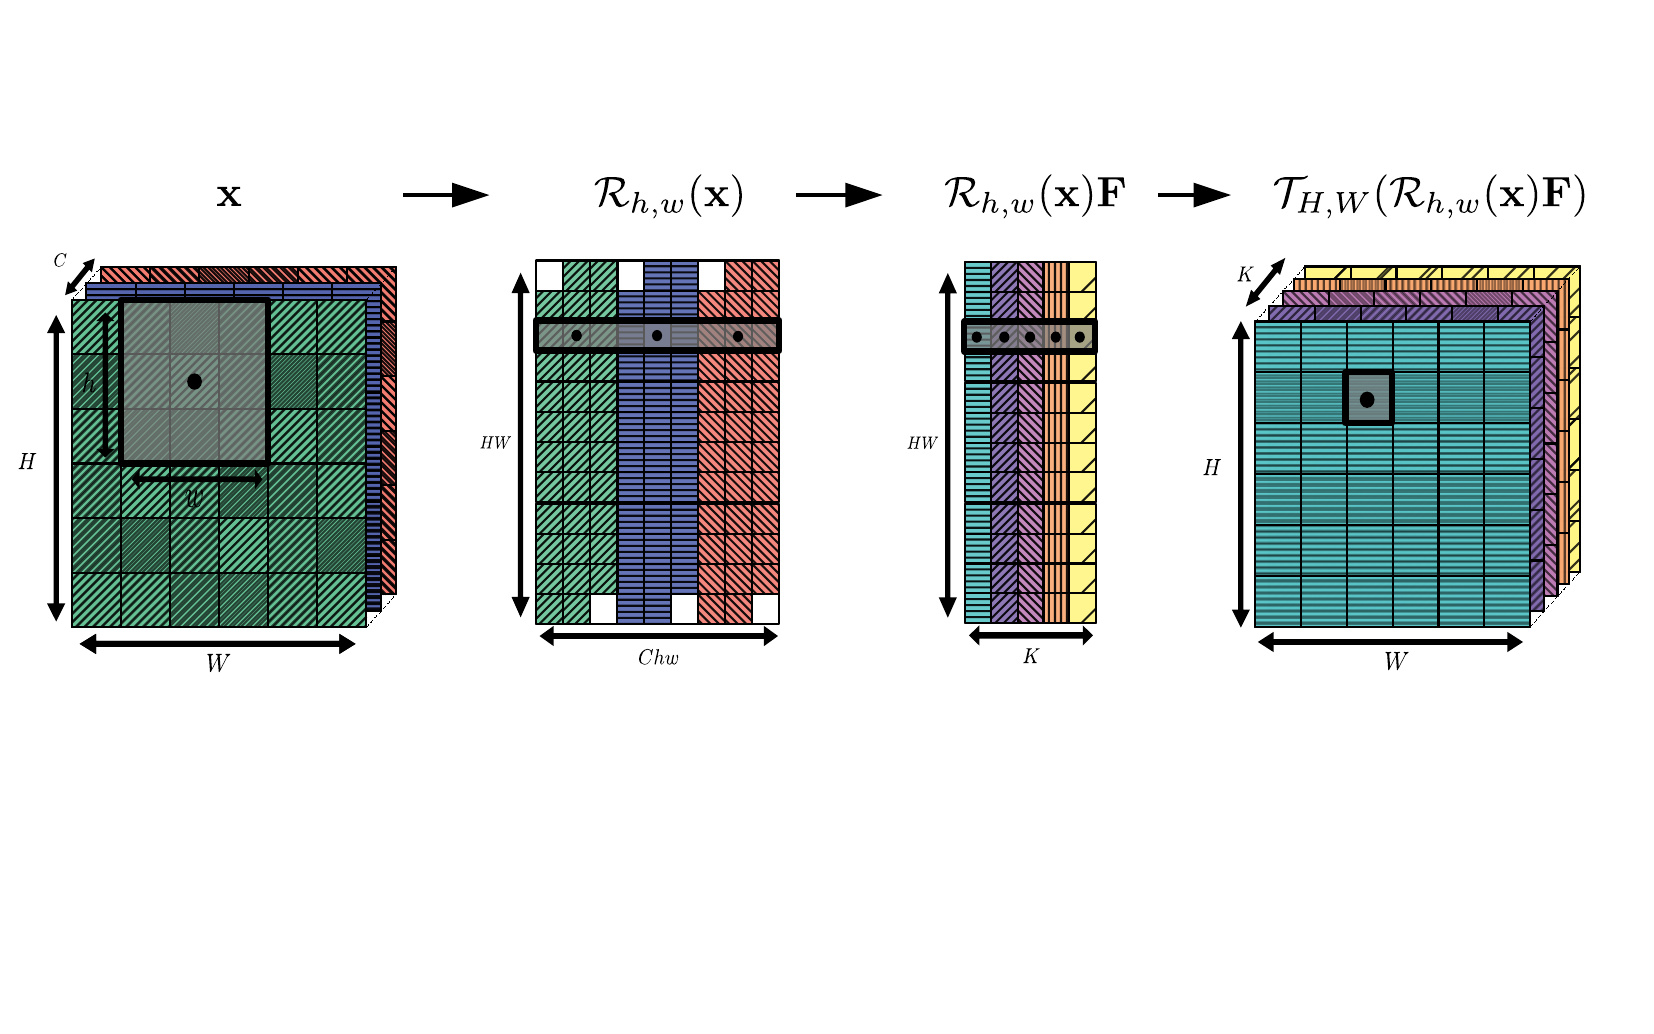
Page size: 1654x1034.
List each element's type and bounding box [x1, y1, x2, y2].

text_box [1257, 631, 1524, 653]
text_box [71, 266, 396, 628]
text_box [1202, 459, 1222, 476]
text_box [53, 253, 67, 267]
text_box [593, 174, 747, 219]
text_box [79, 633, 356, 655]
text_box [535, 260, 780, 381]
text_box [205, 653, 232, 673]
text_box [638, 648, 680, 665]
text_box [1255, 266, 1580, 627]
text_box [479, 436, 512, 449]
text_box [1231, 321, 1250, 628]
text_box [944, 174, 1128, 219]
text_box [1272, 174, 1589, 219]
text_box [47, 315, 66, 622]
text_box [1236, 266, 1255, 282]
text_box [968, 625, 1094, 646]
text_box [17, 453, 37, 470]
text_box [65, 258, 95, 296]
text_box [1022, 648, 1041, 664]
text_box [1384, 651, 1410, 671]
text_box [535, 382, 780, 647]
text_box [216, 186, 243, 206]
text_box [1245, 257, 1286, 307]
text_box [906, 436, 939, 450]
text_box [964, 262, 1096, 624]
text_box [511, 272, 530, 618]
text_box [938, 273, 957, 618]
